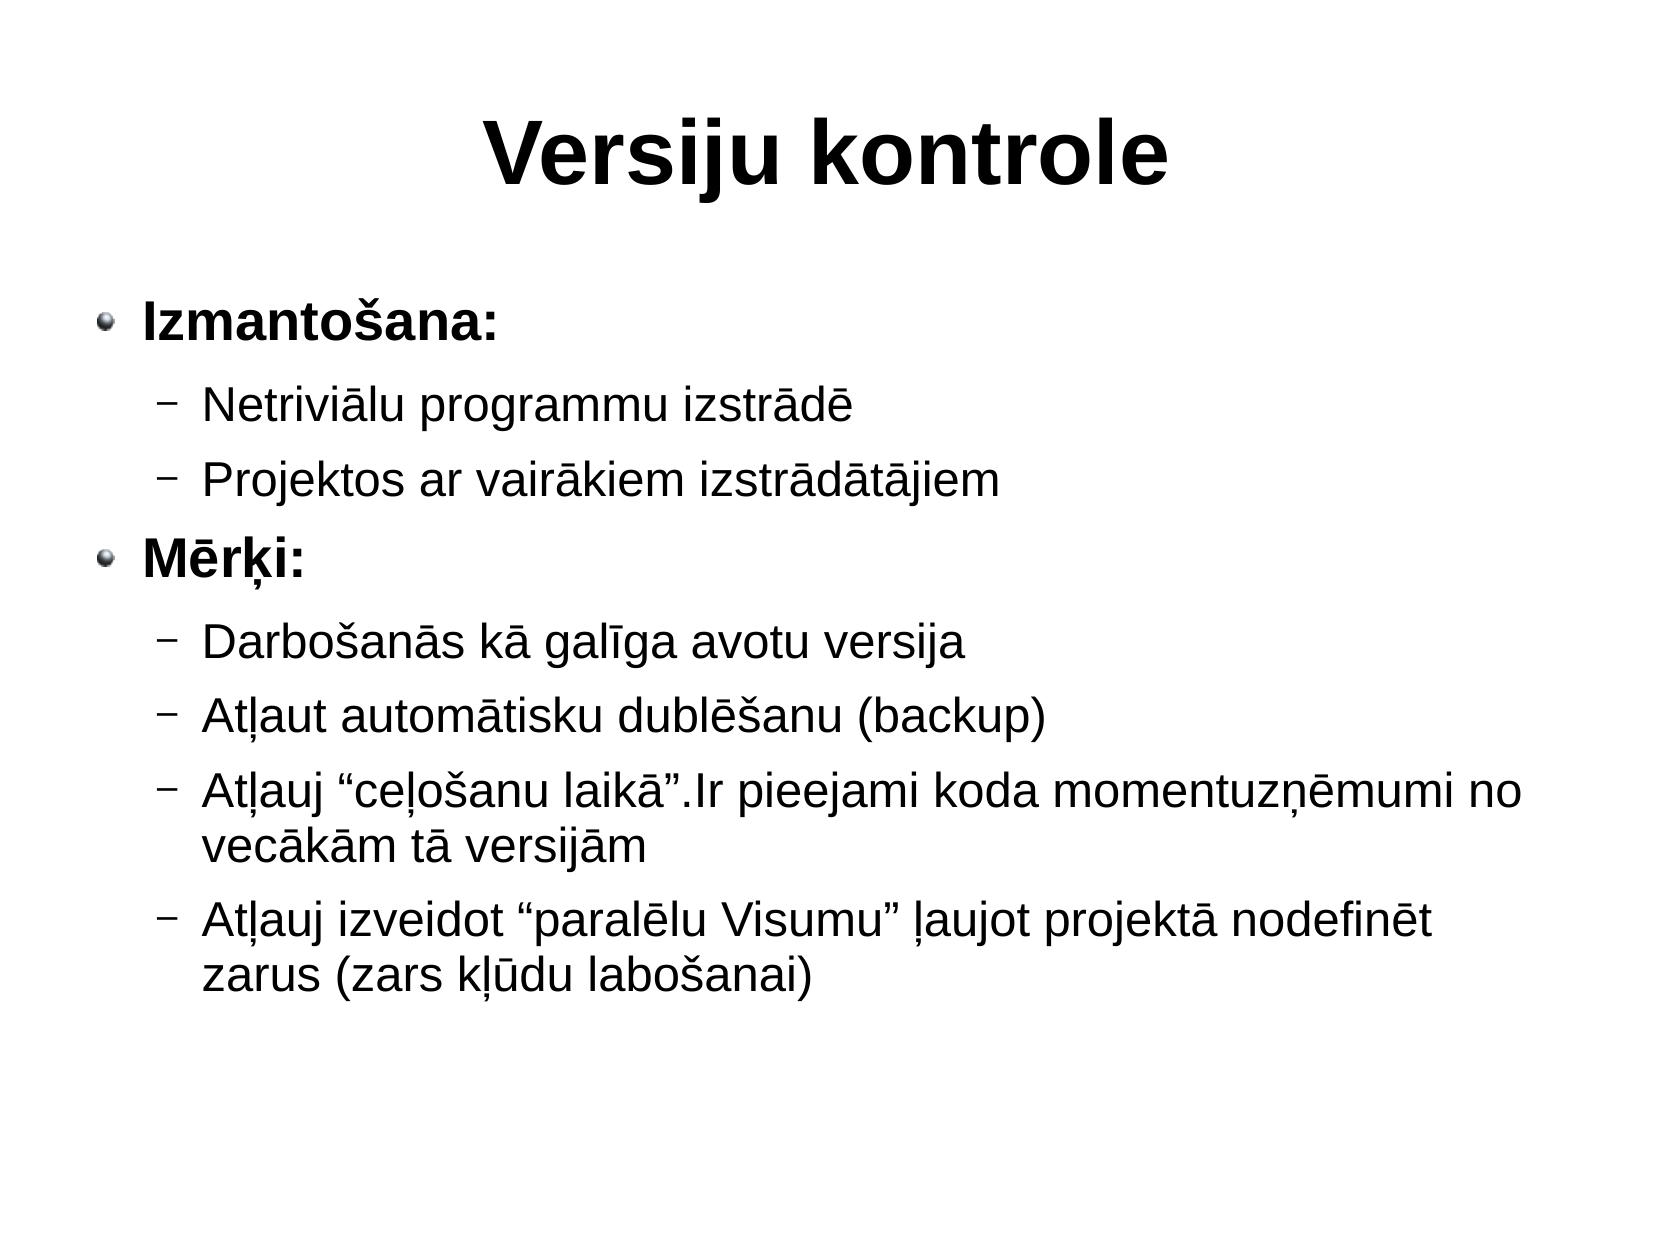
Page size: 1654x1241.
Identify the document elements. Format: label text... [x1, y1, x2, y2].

list Izmantošana: Netriviālu programmu izstrādē Projektos ar vairākiem izstrādātājiem Mērķi: Darbošanās kā galīga avotu versija Atļaut automātisku dublēšanu (backup) Atļauj “ceļošanu laikā”.Ir pieejami koda momentuzņēmumi no vecākām tā versijām Atļauj izveidot “paralēlu Visumu” ļaujot projektā nodefinēt zarus (zars kļūdu labošanai) [82, 290, 1538, 1010]
title Versiju kontrole [82, 49, 1571, 257]
